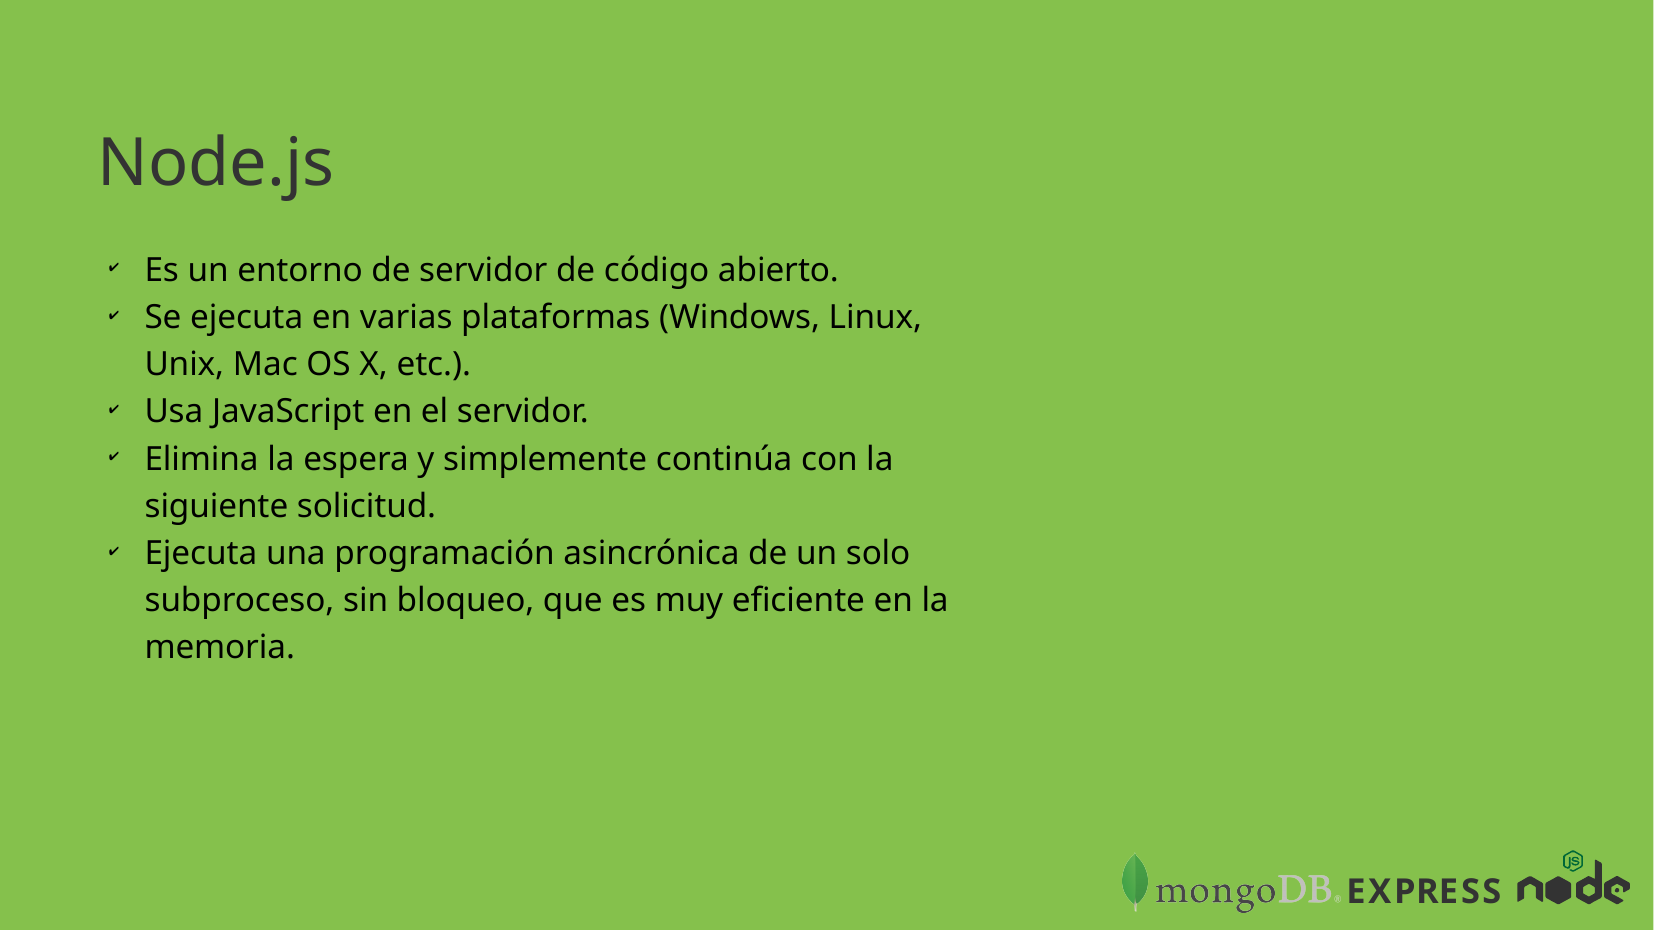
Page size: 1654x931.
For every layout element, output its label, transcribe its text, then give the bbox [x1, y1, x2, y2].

text_box Es un entorno de servidor de código abierto. Se ejecuta en varias plataformas (Windows, Linux, Unix, Mac OS X, etc.). Usa JavaScript en el servidor. Elimina la espera y simplemente continúa con la siguiente solicitud. Ejecuta una programación asincrónica de un solo subproceso, sin bloqueo, que es muy eficiente en la memoria. [94, 236, 993, 818]
picture [1346, 850, 1630, 914]
picture [1122, 852, 1341, 913]
text_box Node.js [82, 106, 662, 182]
